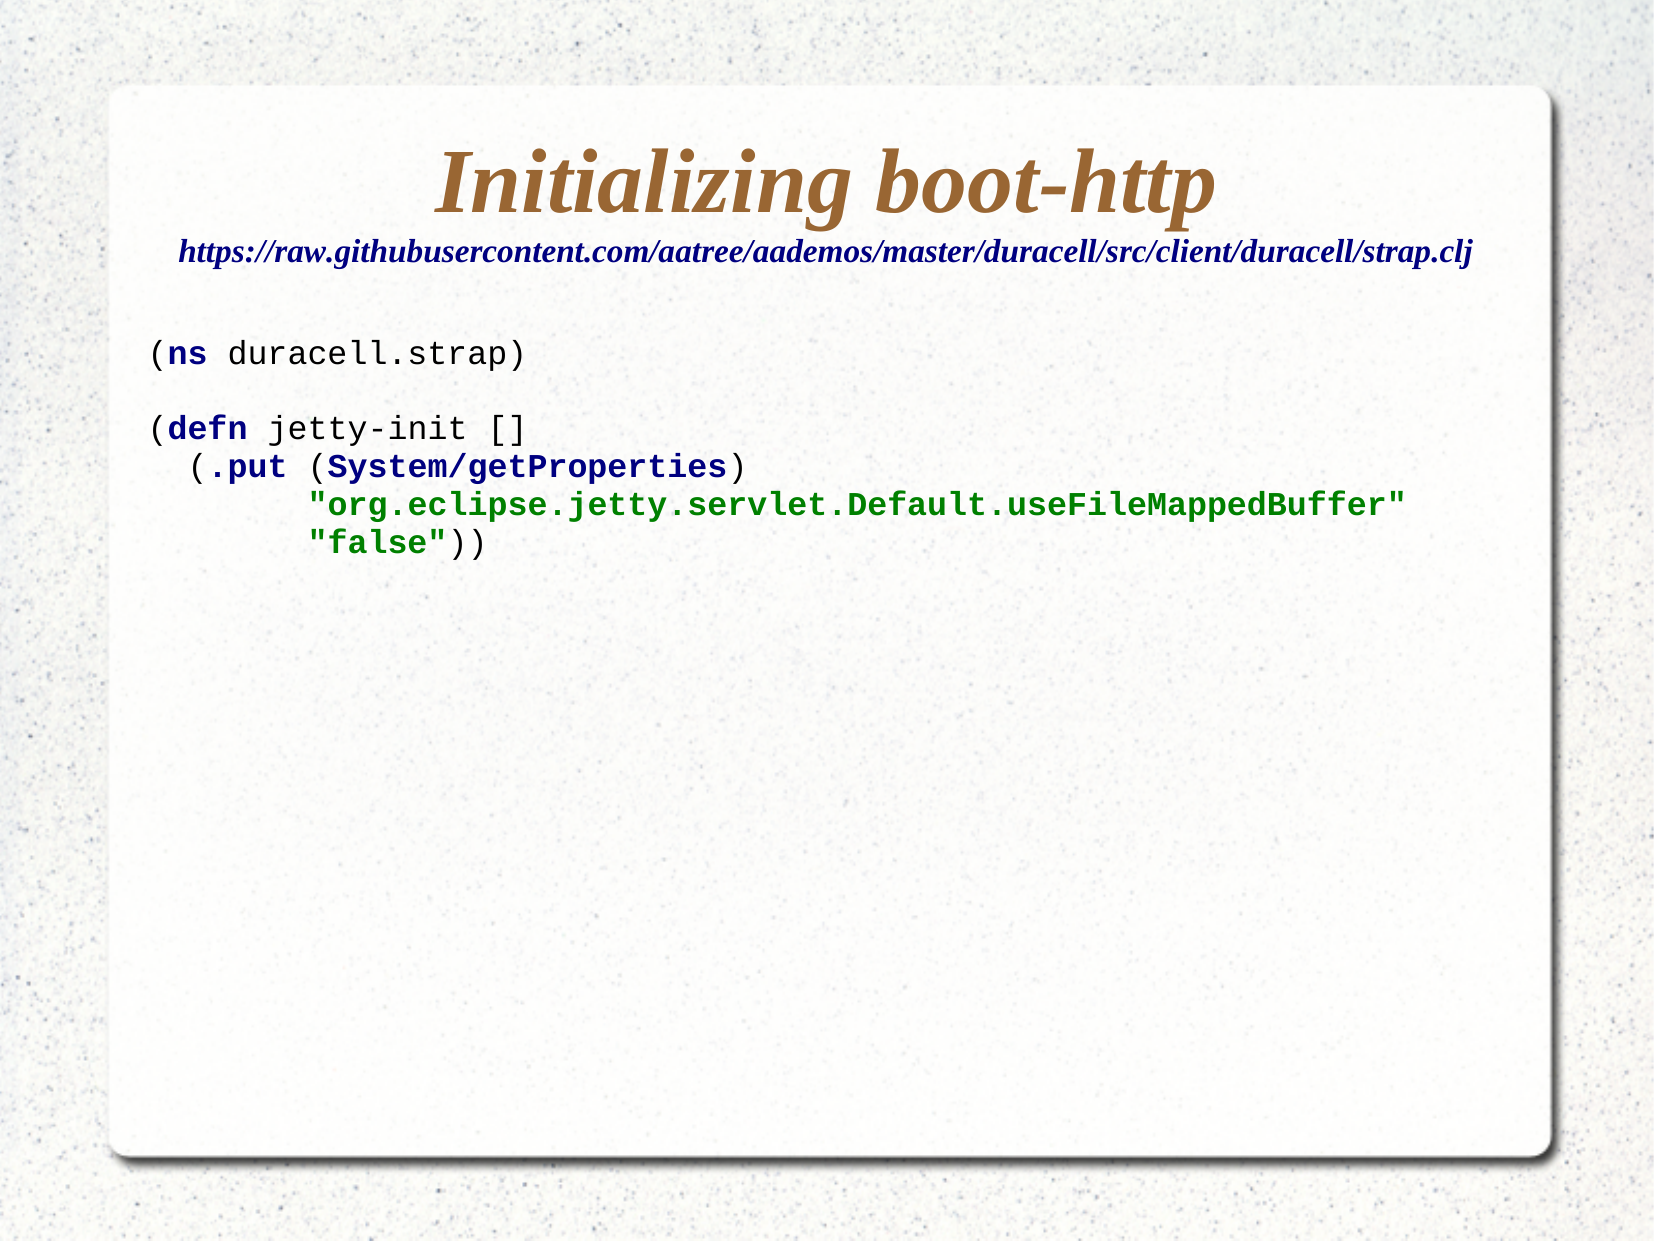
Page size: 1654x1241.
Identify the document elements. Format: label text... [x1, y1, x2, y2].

picture [0, 0, 1654, 1241]
title Initializing boot-http https://raw.githubusercontent.com/aatree/aademos/master/duracell/src/client/duracell/strap.clj [118, 96, 1536, 304]
list (ns duracell.strap) (defn jetty-init [] (.put (System/getProperties) "org.eclipse.jetty.servlet.Default.useFileMappedBuffer" "false")) [147, 336, 1506, 987]
